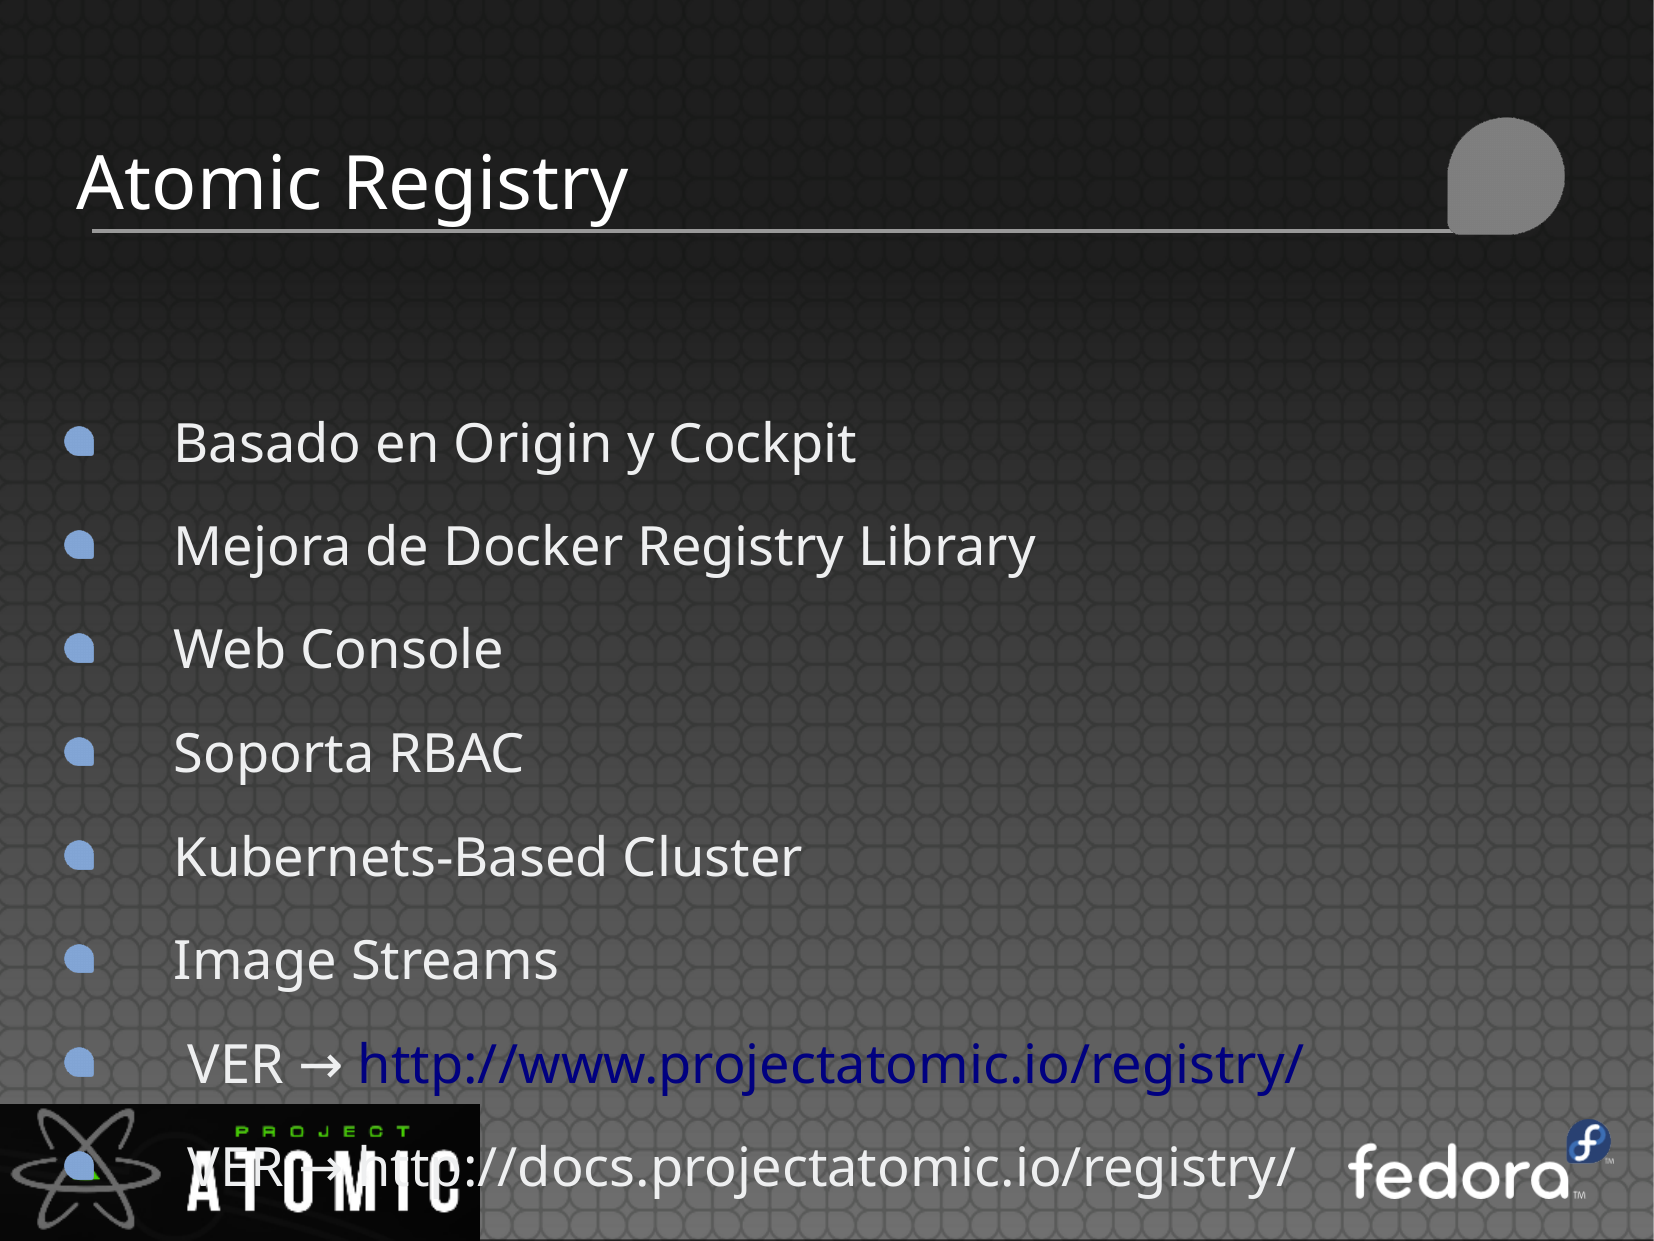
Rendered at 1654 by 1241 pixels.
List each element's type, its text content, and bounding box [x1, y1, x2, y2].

title Atomic Registry [76, 112, 1566, 249]
picture [0, 0, 1654, 1241]
list Basado en Origin y Cockpit Mejora de Docker Registry Library Web Console Soporta RBAC Kubernets-Based Cluster Image Streams VER → http://www.projectatomic.io/registry/ VER → http://docs.projectatomic.io/registry/ [46, 300, 1536, 1241]
